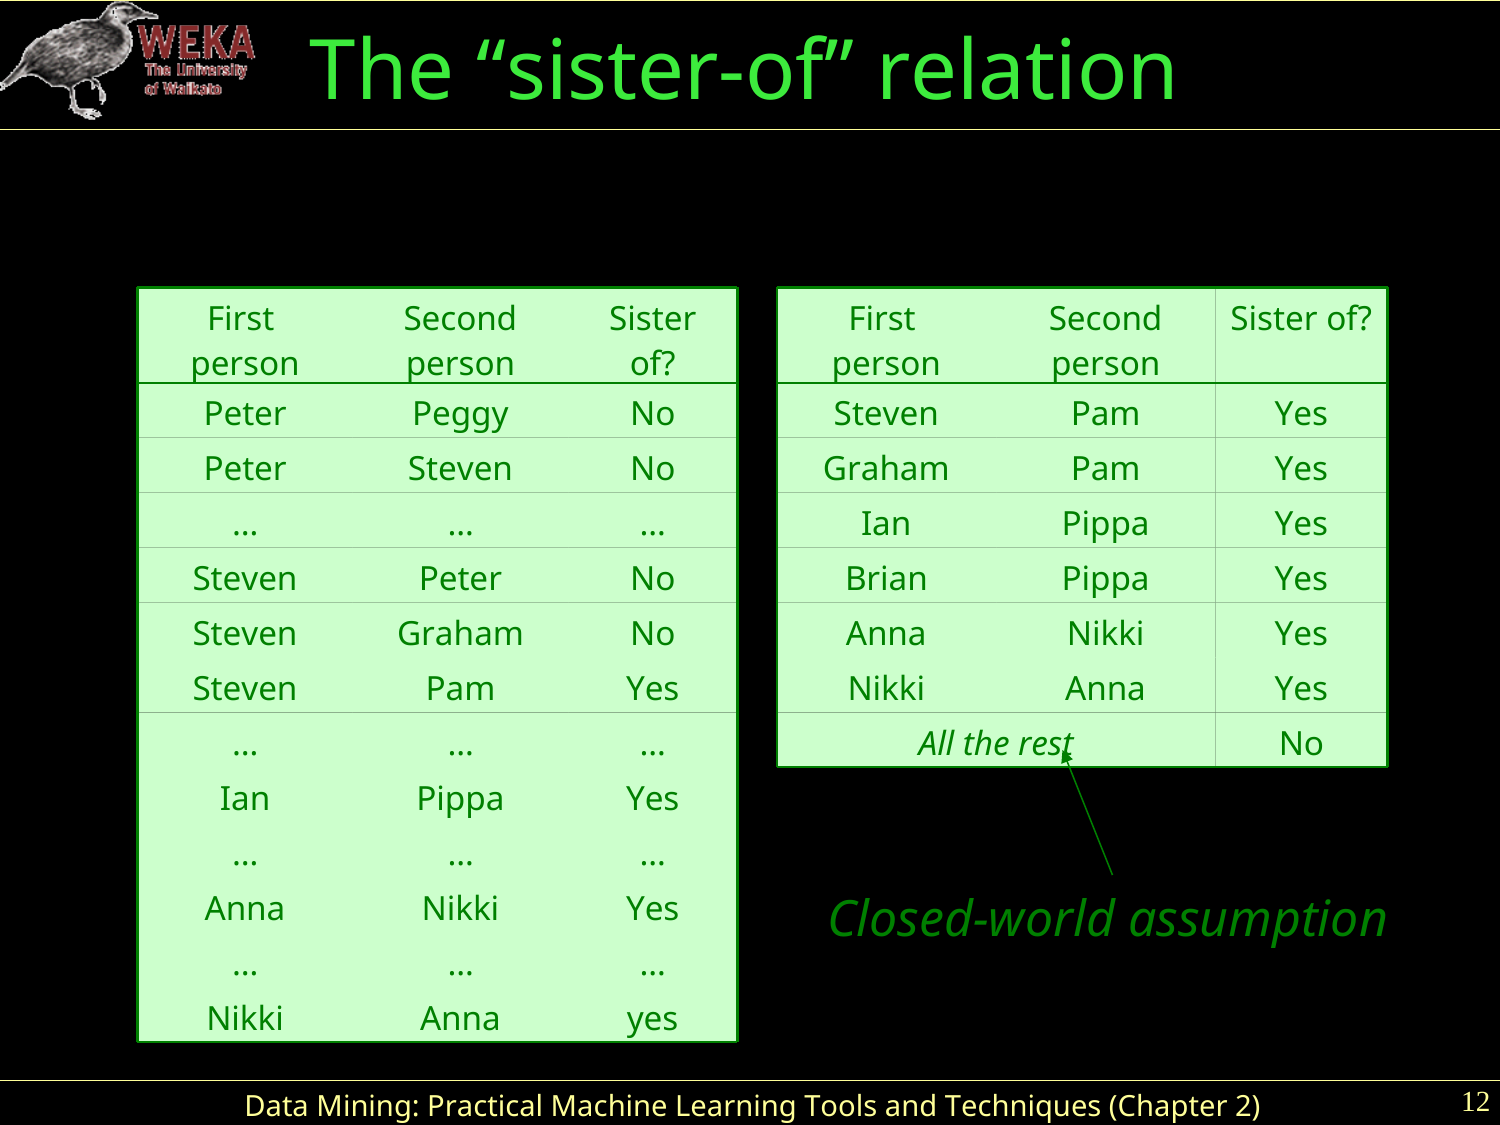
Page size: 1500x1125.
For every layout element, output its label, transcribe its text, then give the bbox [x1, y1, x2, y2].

picture [0, 1, 266, 129]
text_box No [569, 438, 736, 493]
text_box … [569, 933, 736, 987]
text_box Nikki [778, 658, 997, 713]
text_box … [569, 713, 736, 768]
text_box Ian [139, 768, 353, 823]
text_box Pippa [353, 768, 569, 823]
text_box Peggy [353, 384, 569, 438]
text_box Yes [1216, 493, 1386, 548]
text_box Yes [1216, 658, 1386, 713]
text_box Pippa [997, 493, 1216, 548]
text_box … [139, 493, 353, 548]
text_box … [569, 823, 736, 878]
text_box All the rest [778, 713, 1216, 766]
text_box Nikki [139, 987, 353, 1041]
text_box Steven [778, 384, 997, 438]
text_box Pam [997, 438, 1216, 493]
text_box yes [569, 987, 736, 1041]
text_box Steven [139, 658, 353, 713]
title The “sister-of” relation [295, 0, 1500, 148]
text_box Pam [353, 658, 569, 713]
text_box Second person [997, 289, 1216, 382]
text_box No [1216, 713, 1386, 766]
text_box … [353, 713, 569, 768]
text_box Anna [353, 987, 569, 1041]
text_box Closed-world assumption [812, 874, 1404, 959]
text_box No [569, 384, 736, 438]
text_box Pippa [997, 548, 1216, 603]
text_box Steven [139, 548, 353, 603]
text_box Anna [778, 603, 997, 658]
text_box Sister of? [1216, 289, 1386, 382]
text_box Nikki [353, 878, 569, 933]
text_box No [569, 548, 736, 603]
text_box … [139, 933, 353, 987]
text_box Peter [139, 384, 353, 438]
text_box Yes [1216, 548, 1386, 603]
text_box Peter [139, 438, 353, 493]
text_box First person [139, 289, 353, 382]
text_box Peter [353, 548, 569, 603]
text_box … [569, 493, 736, 548]
text_box Anna [997, 658, 1216, 713]
text_box … [353, 933, 569, 987]
text_box Steven [353, 438, 569, 493]
text_box Yes [569, 878, 736, 933]
text_box Nikki [997, 603, 1216, 658]
text_box Ian [778, 493, 997, 548]
text_box Brian [778, 548, 997, 603]
text_box Graham [353, 603, 569, 658]
text_box No [569, 603, 736, 658]
text_box Yes [569, 658, 736, 713]
text_box Steven [139, 603, 353, 658]
text_box Pam [997, 384, 1216, 438]
text_box Graham [778, 438, 997, 493]
text_box Sister of? [569, 289, 736, 382]
text_box Second person [353, 289, 569, 382]
text_box Yes [1216, 384, 1386, 438]
text_box … [353, 493, 569, 548]
text_box Yes [1216, 438, 1386, 493]
text_box First person [778, 289, 997, 382]
text_box Yes [1216, 603, 1386, 658]
text_box Yes [569, 768, 736, 823]
text_box … [353, 823, 569, 878]
text_box Anna [139, 878, 353, 933]
text_box … [139, 713, 353, 768]
text_box … [139, 823, 353, 878]
